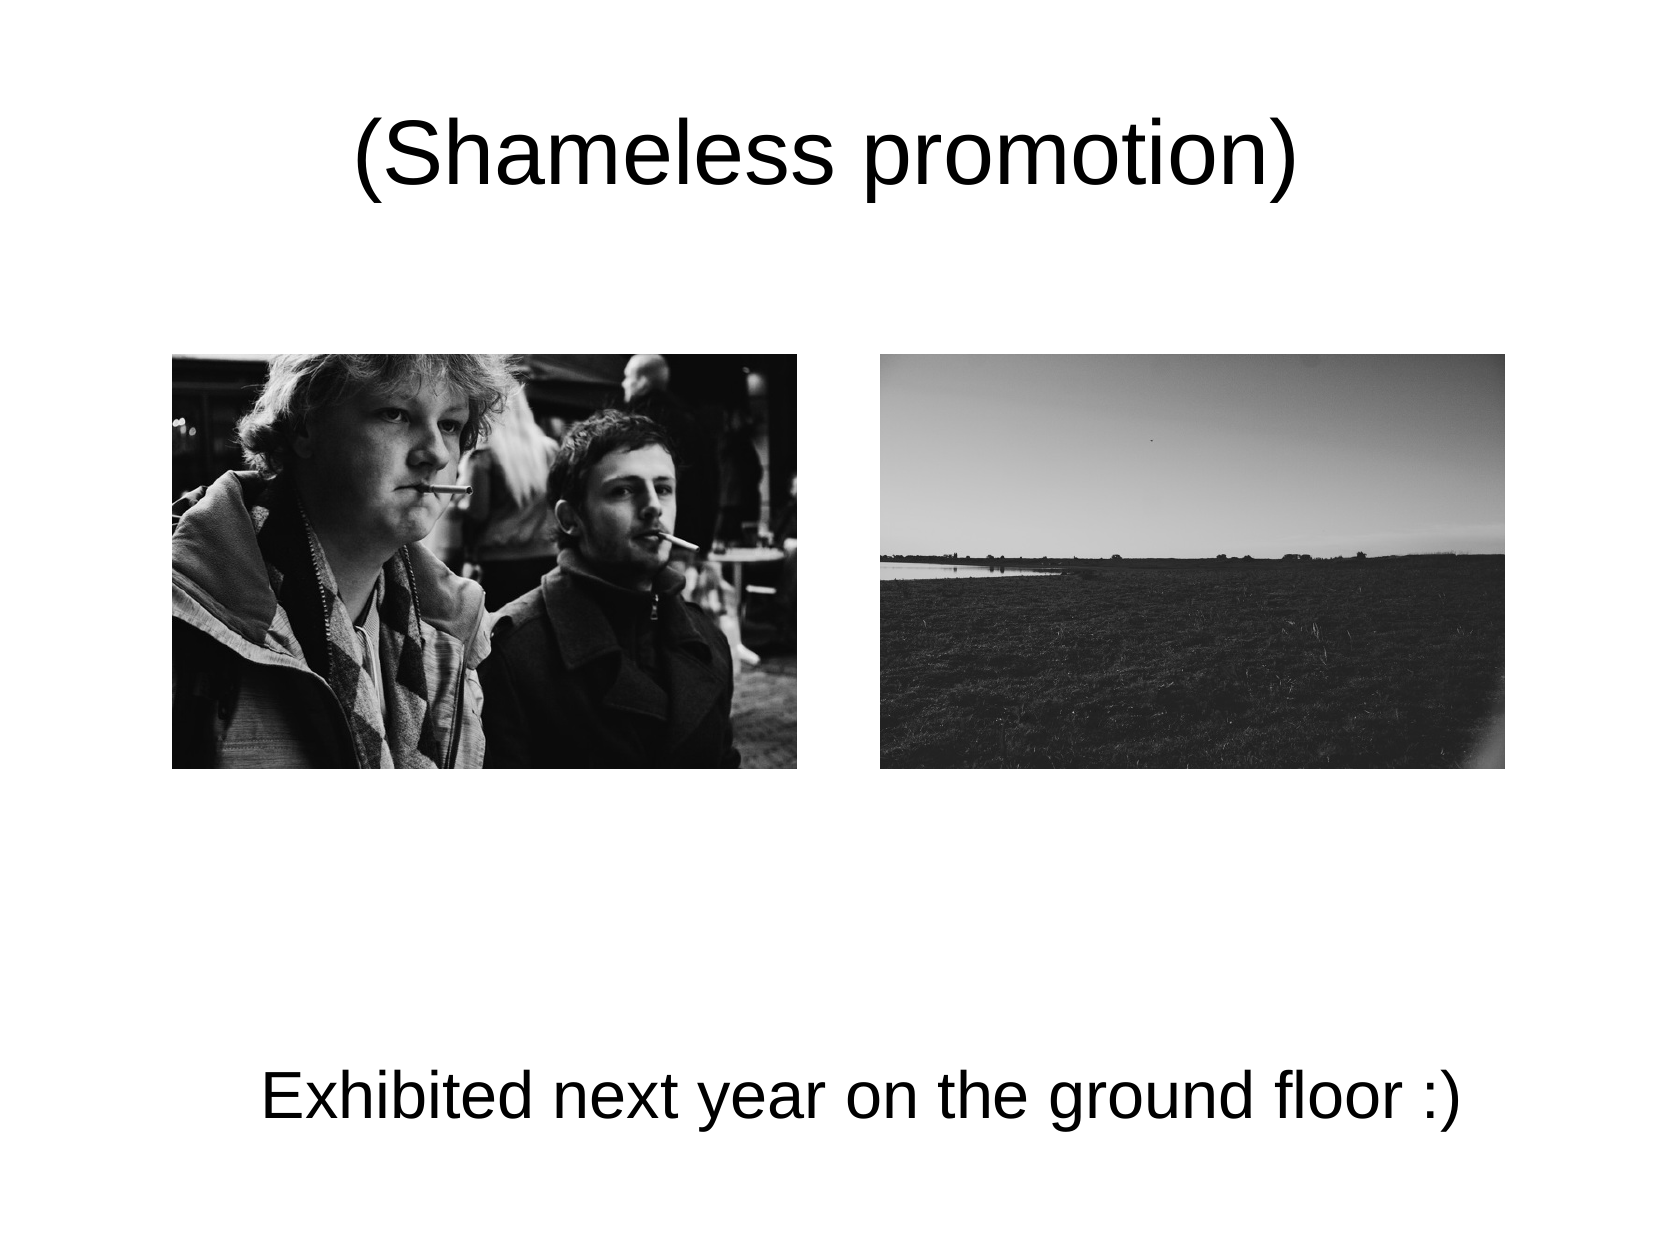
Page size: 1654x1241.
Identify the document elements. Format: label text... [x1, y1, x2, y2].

title (Shameless promotion) [82, 49, 1571, 257]
list Exhibited next year on the ground floor :) [82, 1057, 1571, 1184]
picture [172, 354, 797, 769]
picture [880, 354, 1505, 769]
